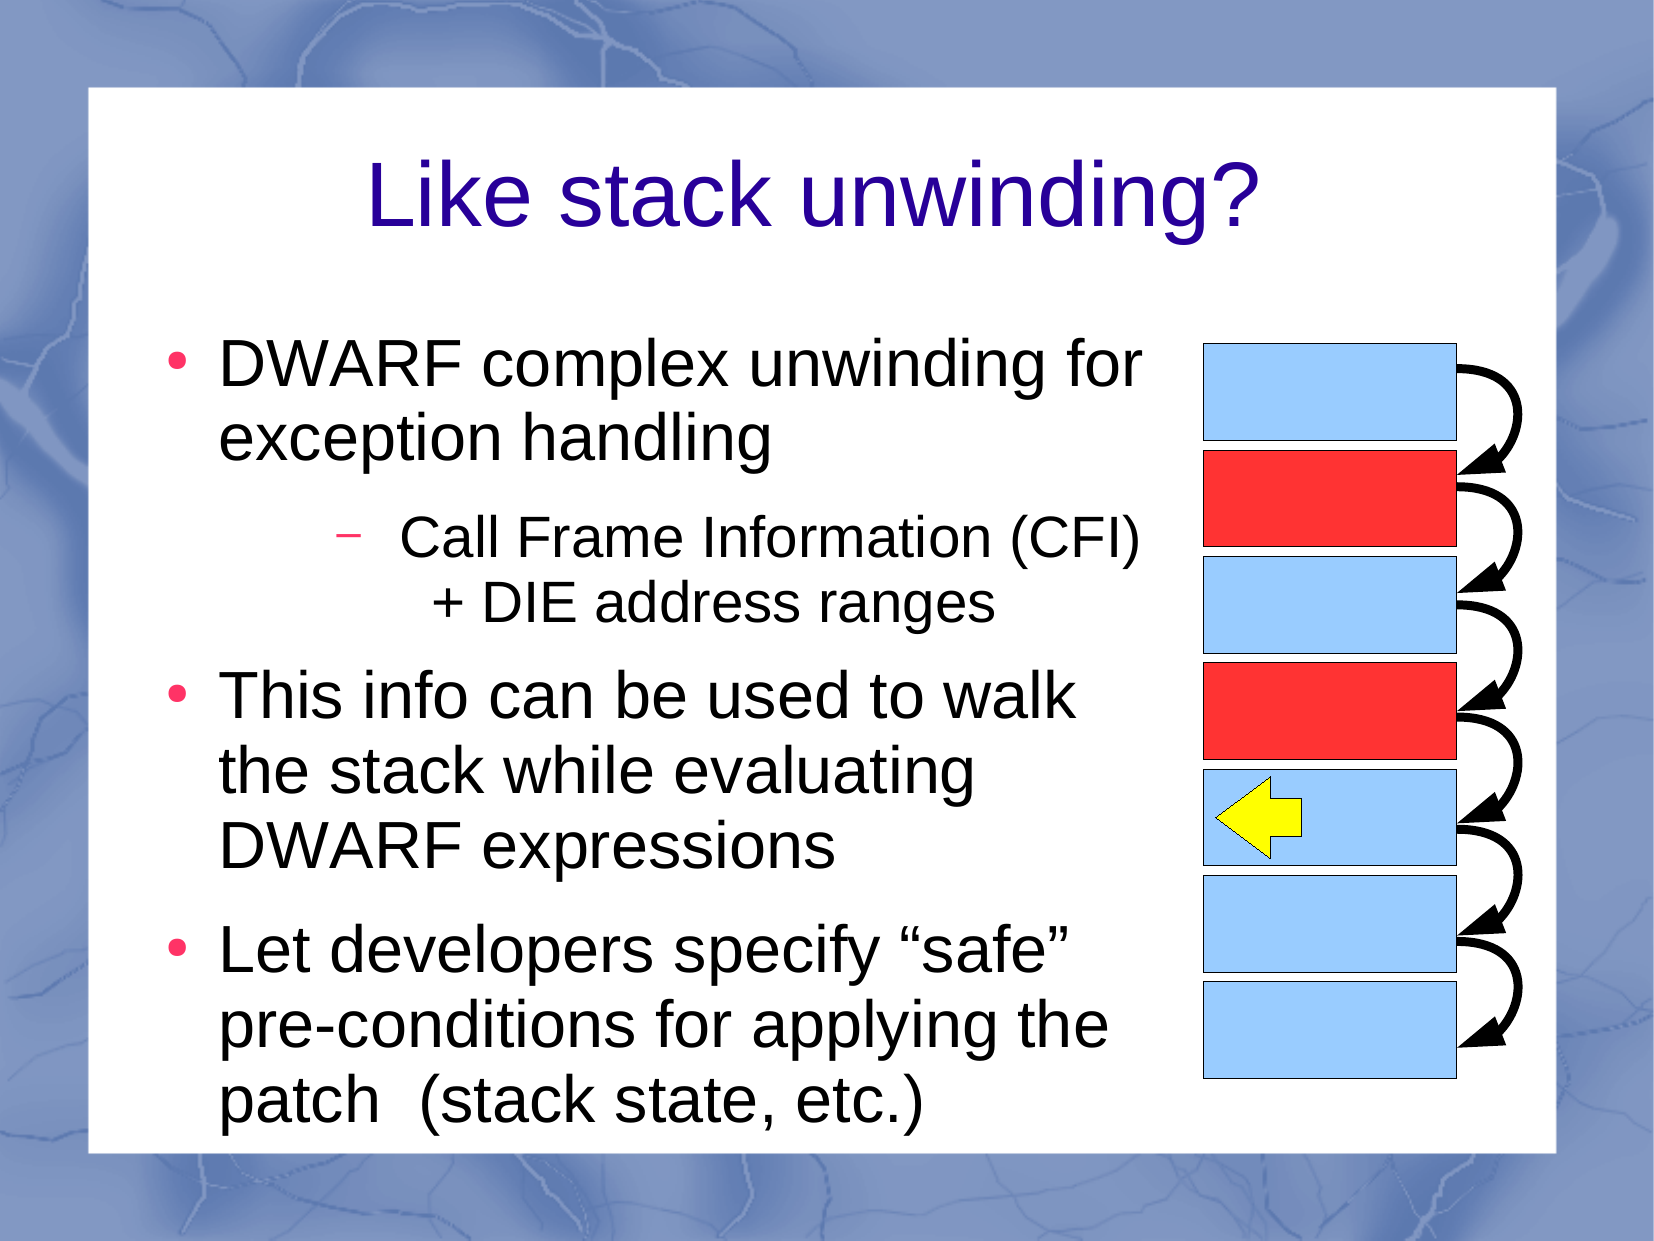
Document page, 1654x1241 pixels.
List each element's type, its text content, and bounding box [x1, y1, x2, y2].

title Like stack unwinding? [118, 98, 1536, 291]
text_box [1203, 556, 1457, 654]
text_box [1203, 662, 1457, 760]
list DWARF complex unwinding for exception handling Call Frame Information (CFI) + DIE address ranges This info can be used to walk the stack while evaluating DWARF expressions Let developers specify “safe” pre-conditions for applying the patch (stack state, etc.) [147, 325, 1174, 1137]
text_box [1203, 769, 1457, 866]
text_box [1203, 981, 1457, 1079]
text_box [1203, 343, 1457, 441]
picture [0, 0, 1654, 1241]
text_box [1203, 875, 1457, 973]
text_box [1203, 450, 1457, 547]
